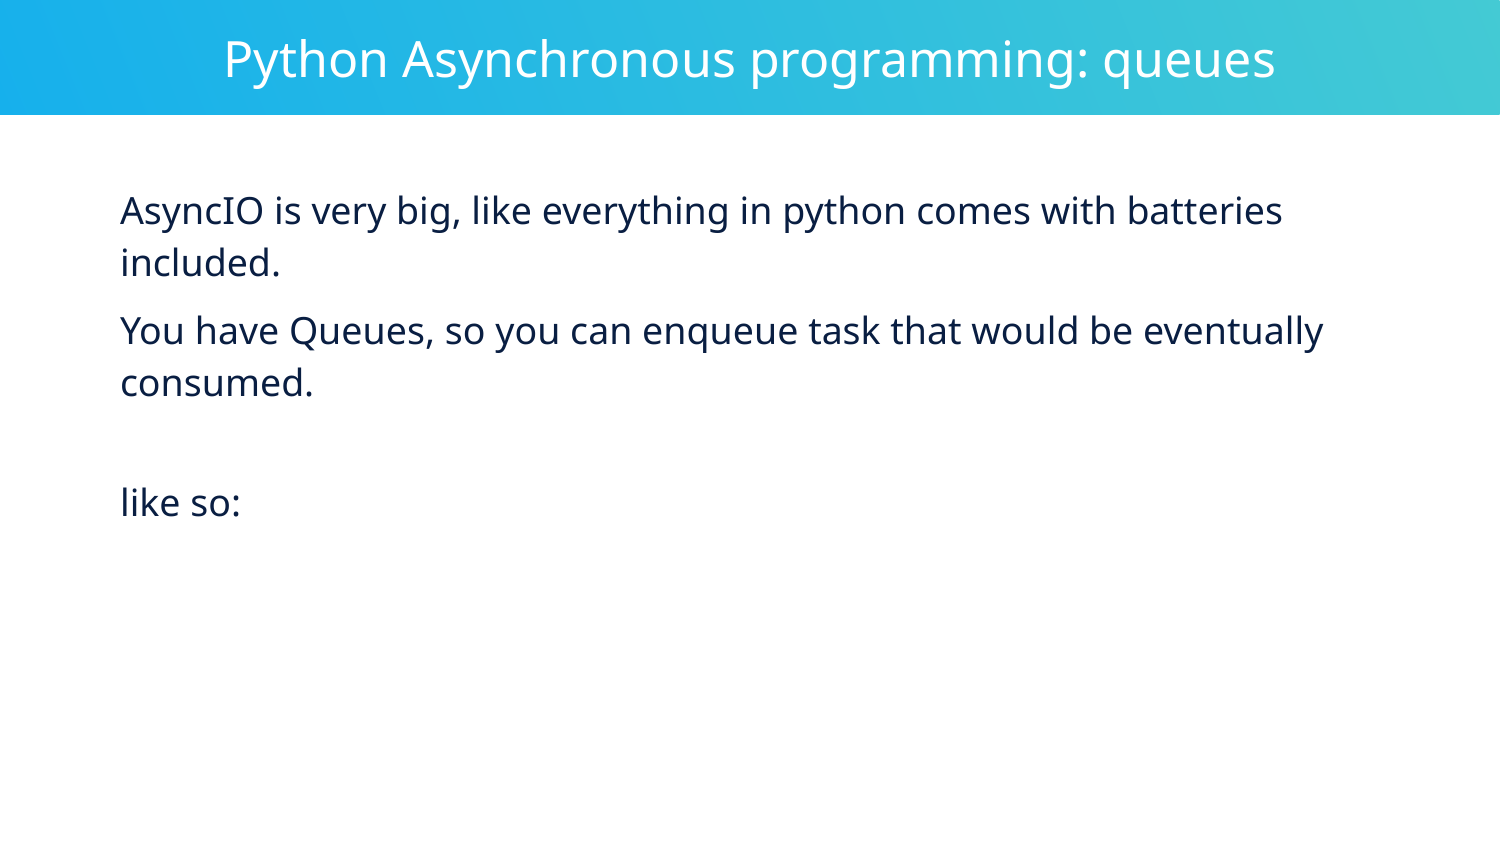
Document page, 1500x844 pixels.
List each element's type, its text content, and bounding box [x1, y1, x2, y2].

text_box Python Asynchronous programming: queues [0, 0, 1500, 115]
text_box AsyncIO is very big, like everything in python comes with batteries included. You have Queues, so you can enqueue task that would be eventually consumed. like so: [105, 165, 1411, 781]
